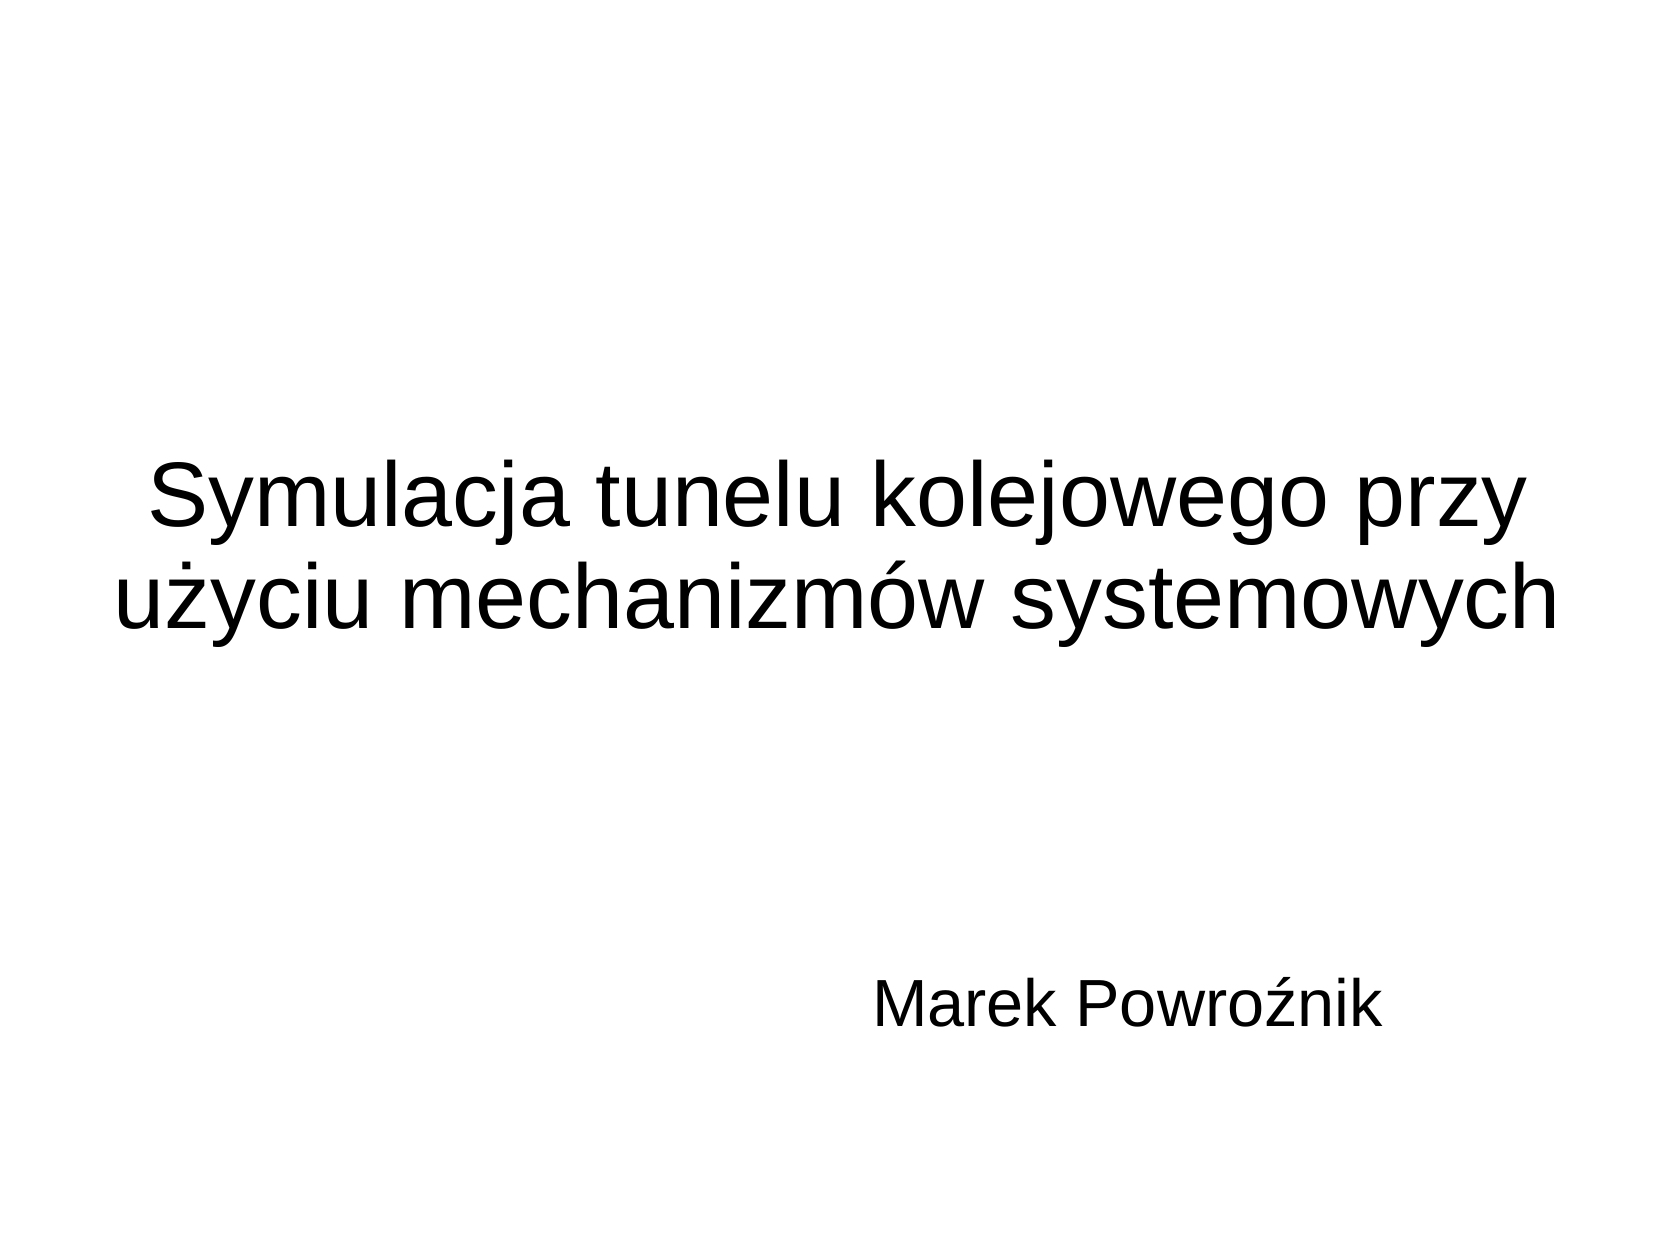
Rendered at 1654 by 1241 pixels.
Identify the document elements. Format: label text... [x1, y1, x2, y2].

subtitle Marek Powroźnik [685, 897, 1571, 1109]
title Symulacja tunelu kolejowego przy użyciu mechanizmów systemowych [94, 442, 1583, 650]
